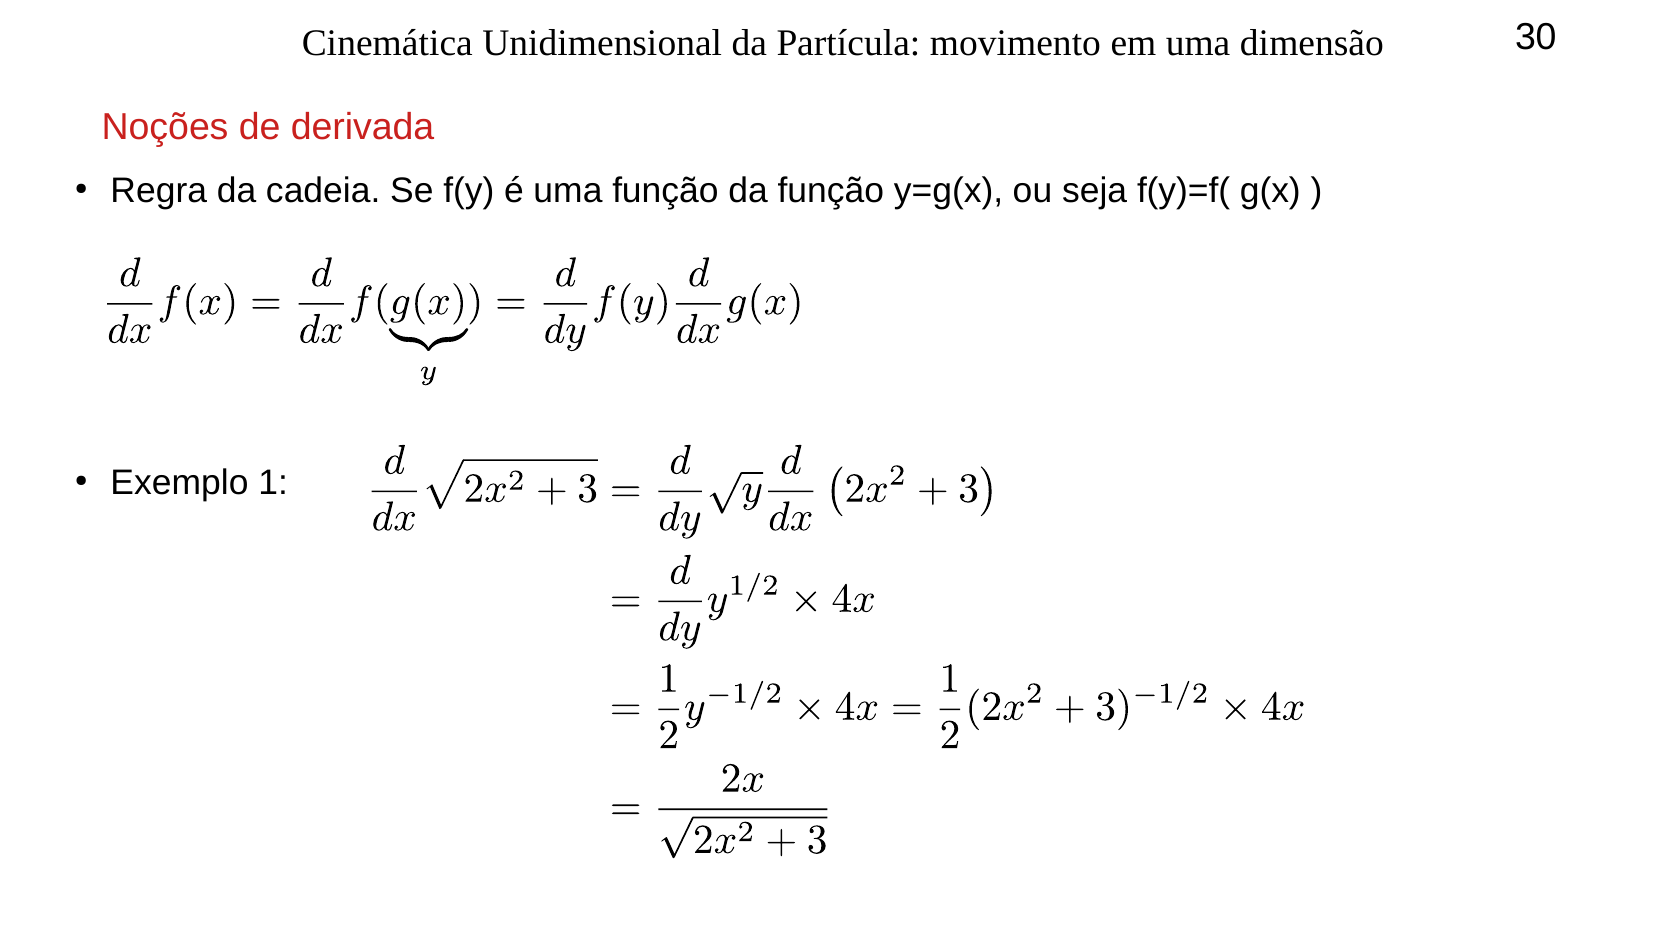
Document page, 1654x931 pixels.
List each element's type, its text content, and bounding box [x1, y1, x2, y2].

picture [371, 444, 1304, 859]
text_box Noções de derivada [86, 97, 504, 155]
text_box <number> [1500, 7, 1654, 78]
text_box Regra da cadeia. Se f(y) é uma função da função y=g(x), ou seja f(y)=f( g(x) ) Exemplo 1: [60, 162, 1451, 757]
picture [105, 255, 801, 387]
text_box Cinemática Unidimensional da Partícula: movimento em uma dimensão [287, 0, 1401, 72]
